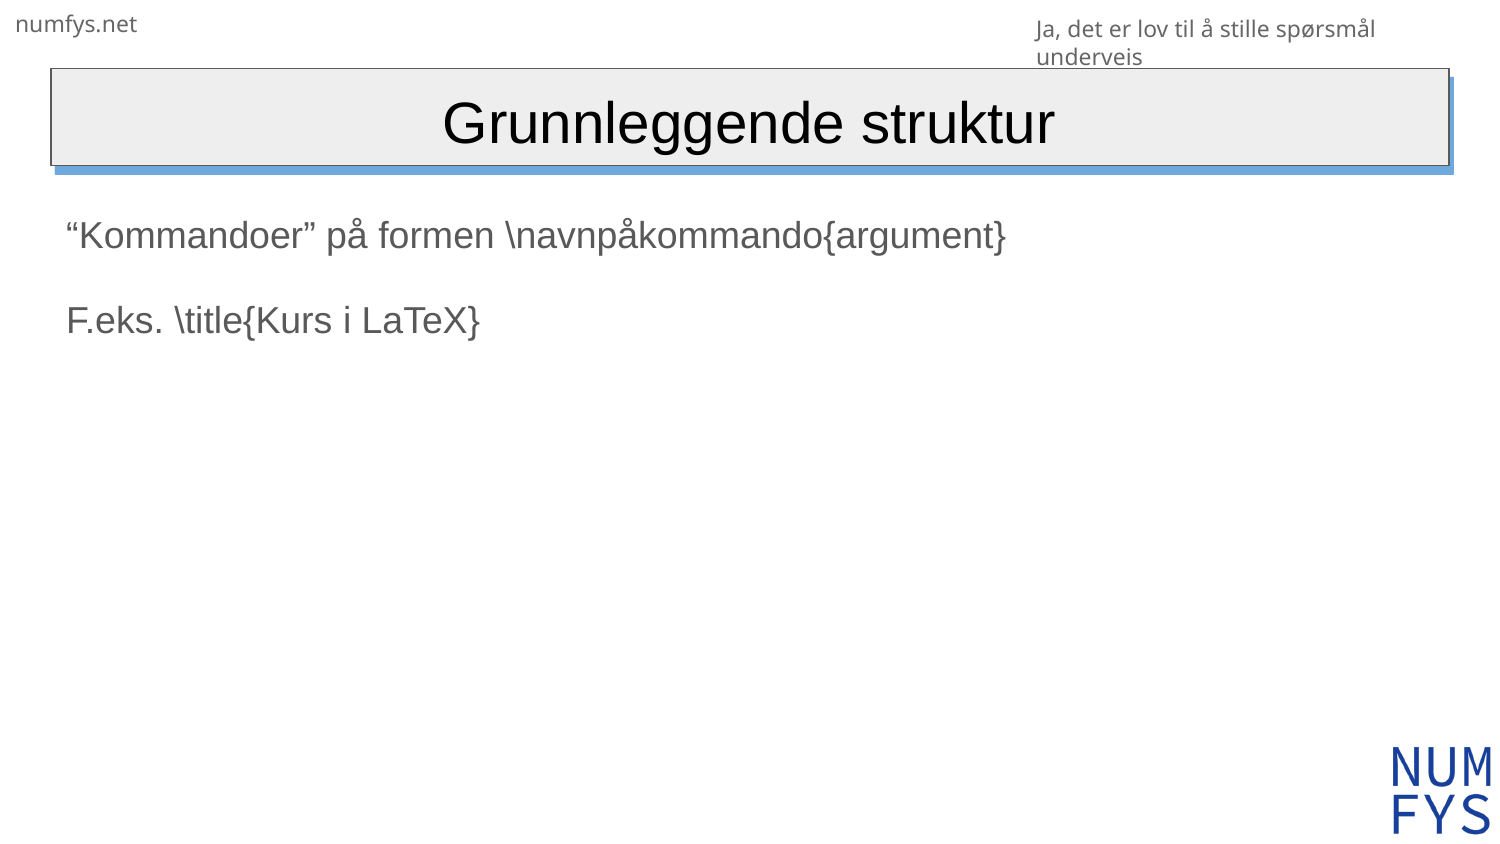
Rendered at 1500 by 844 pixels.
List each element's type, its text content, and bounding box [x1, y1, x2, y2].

picture [1383, 737, 1500, 844]
title Grunnleggende struktur [51, 70, 1449, 165]
list “Kommandoer” på formen \navnpåkommando{argument} F.eks. \title{Kurs i LaTeX} [51, 189, 1449, 750]
